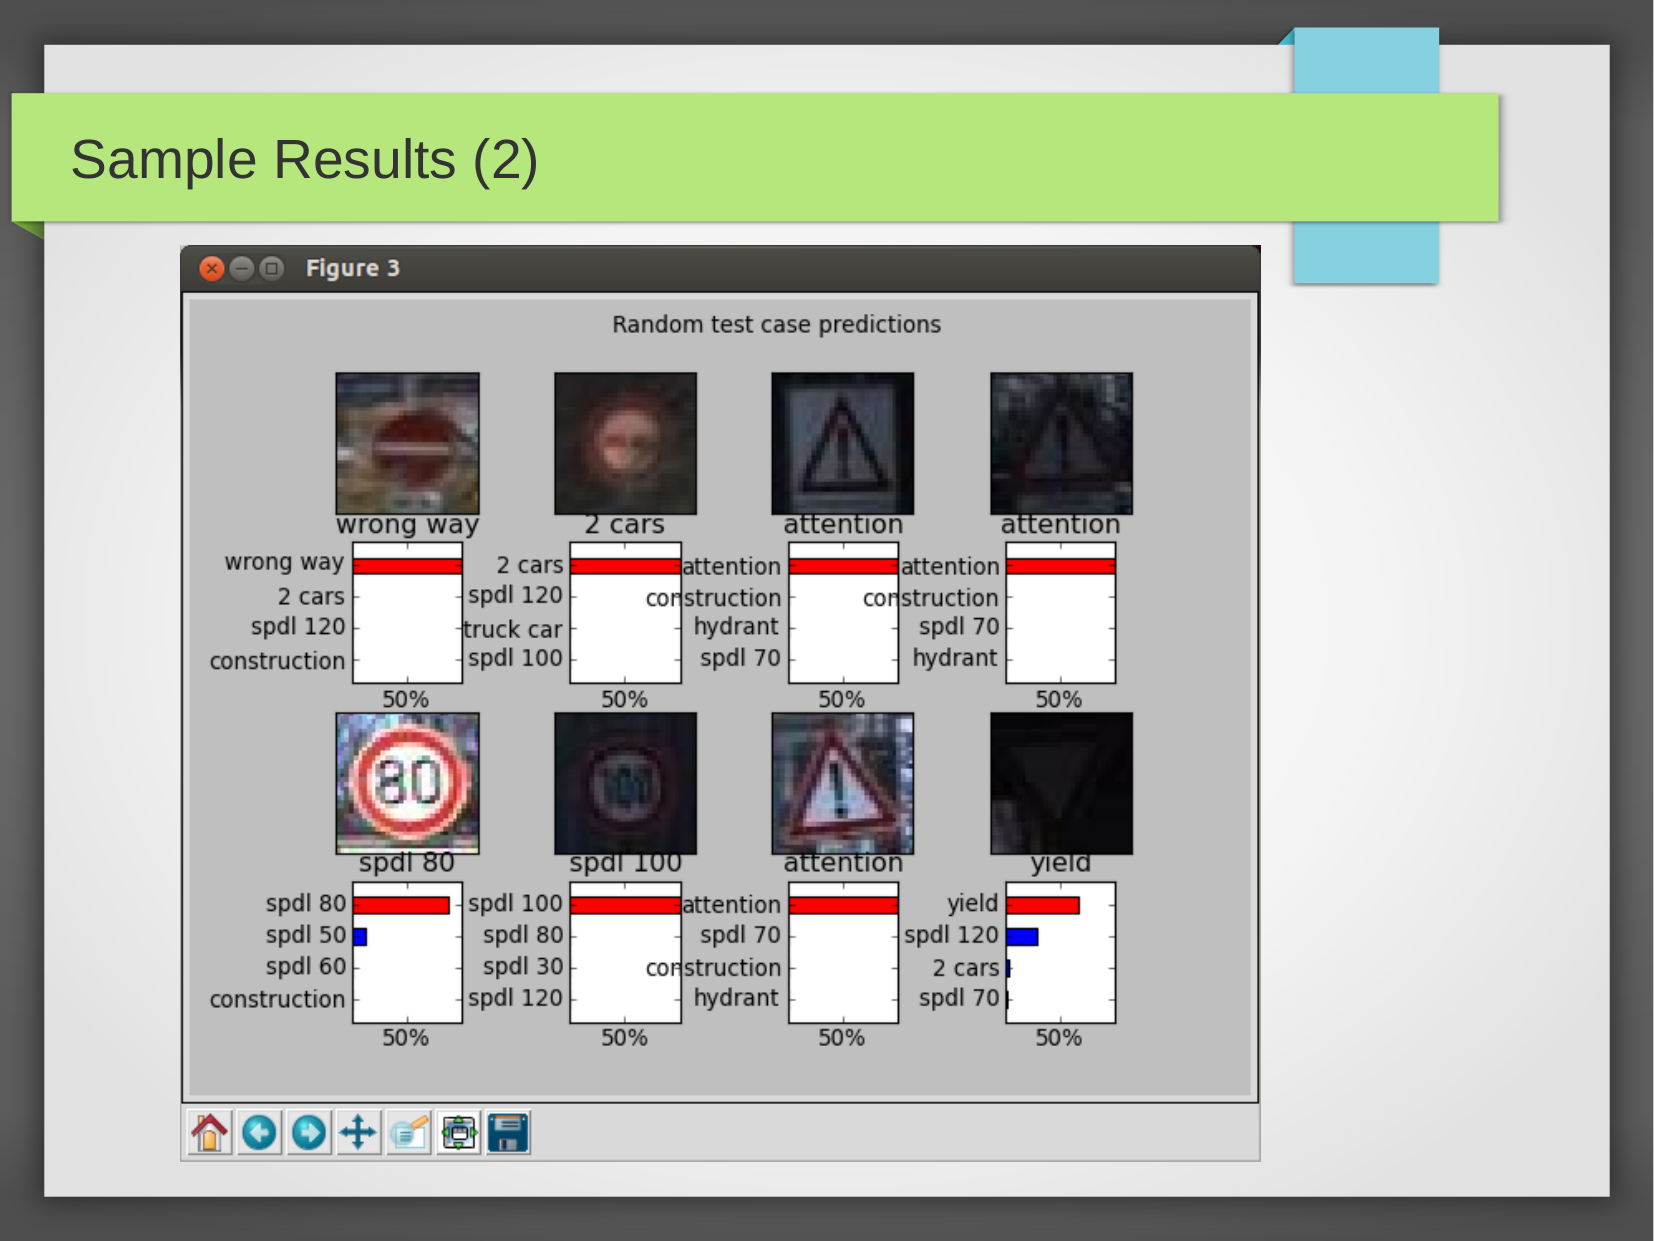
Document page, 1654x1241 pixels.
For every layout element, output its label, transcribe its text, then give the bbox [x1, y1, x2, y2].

title Sample Results (2) [70, 106, 1229, 213]
picture [0, 0, 1654, 1241]
